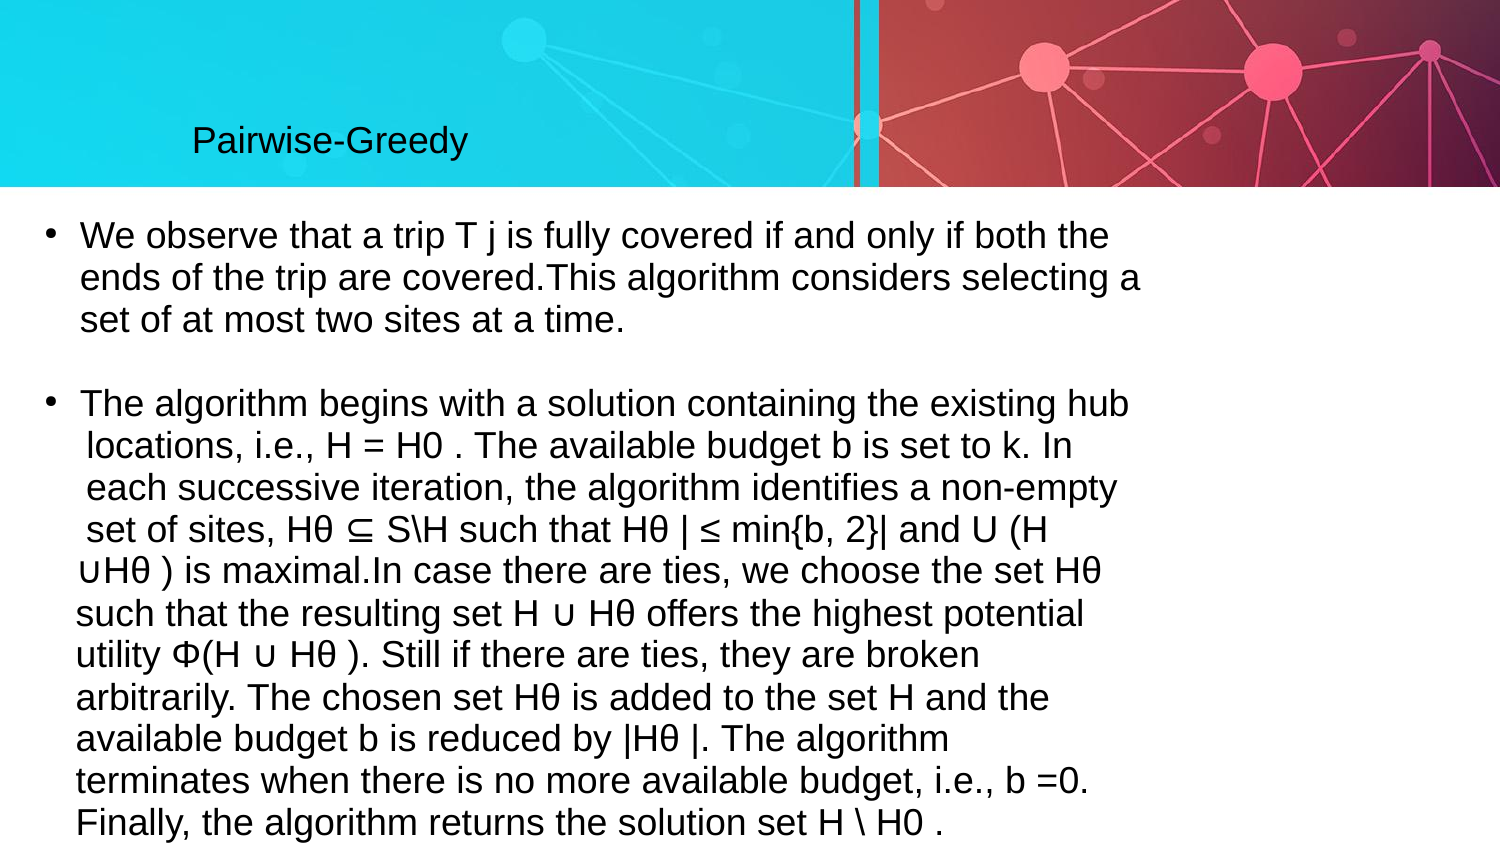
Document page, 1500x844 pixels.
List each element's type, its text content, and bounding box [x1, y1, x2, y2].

text_box We observe that a trip T j is fully covered if and only if both the ends of the trip are covered.This algorithm considers selecting a set of at most two sites at a time. The algorithm begins with a solution containing the existing hub locations, i.e., H = H0 . The available budget b is set to k. In each successive iteration, the algorithm identifies a non-empty set of sites, Hθ ⊆ S\H such that Hθ | ≤ min{b, 2}| and U (H ∪Hθ ) is maximal.In case there are ties, we choose the set Hθ such that the resulting set H ∪ Hθ offers the highest potential utility Φ(H ∪ Hθ ). Still if there are ties, they are broken arbitrarily. The chosen set Hθ is added to the set H and the available budget b is reduced by |Hθ |. The algorithm terminates when there is no more available budget, i.e., b =0. Finally, the algorithm returns the solution set H \ H0 . [29, 206, 1182, 844]
text_box Pairwise-Greedy [177, 111, 484, 169]
picture [0, 0, 1500, 844]
